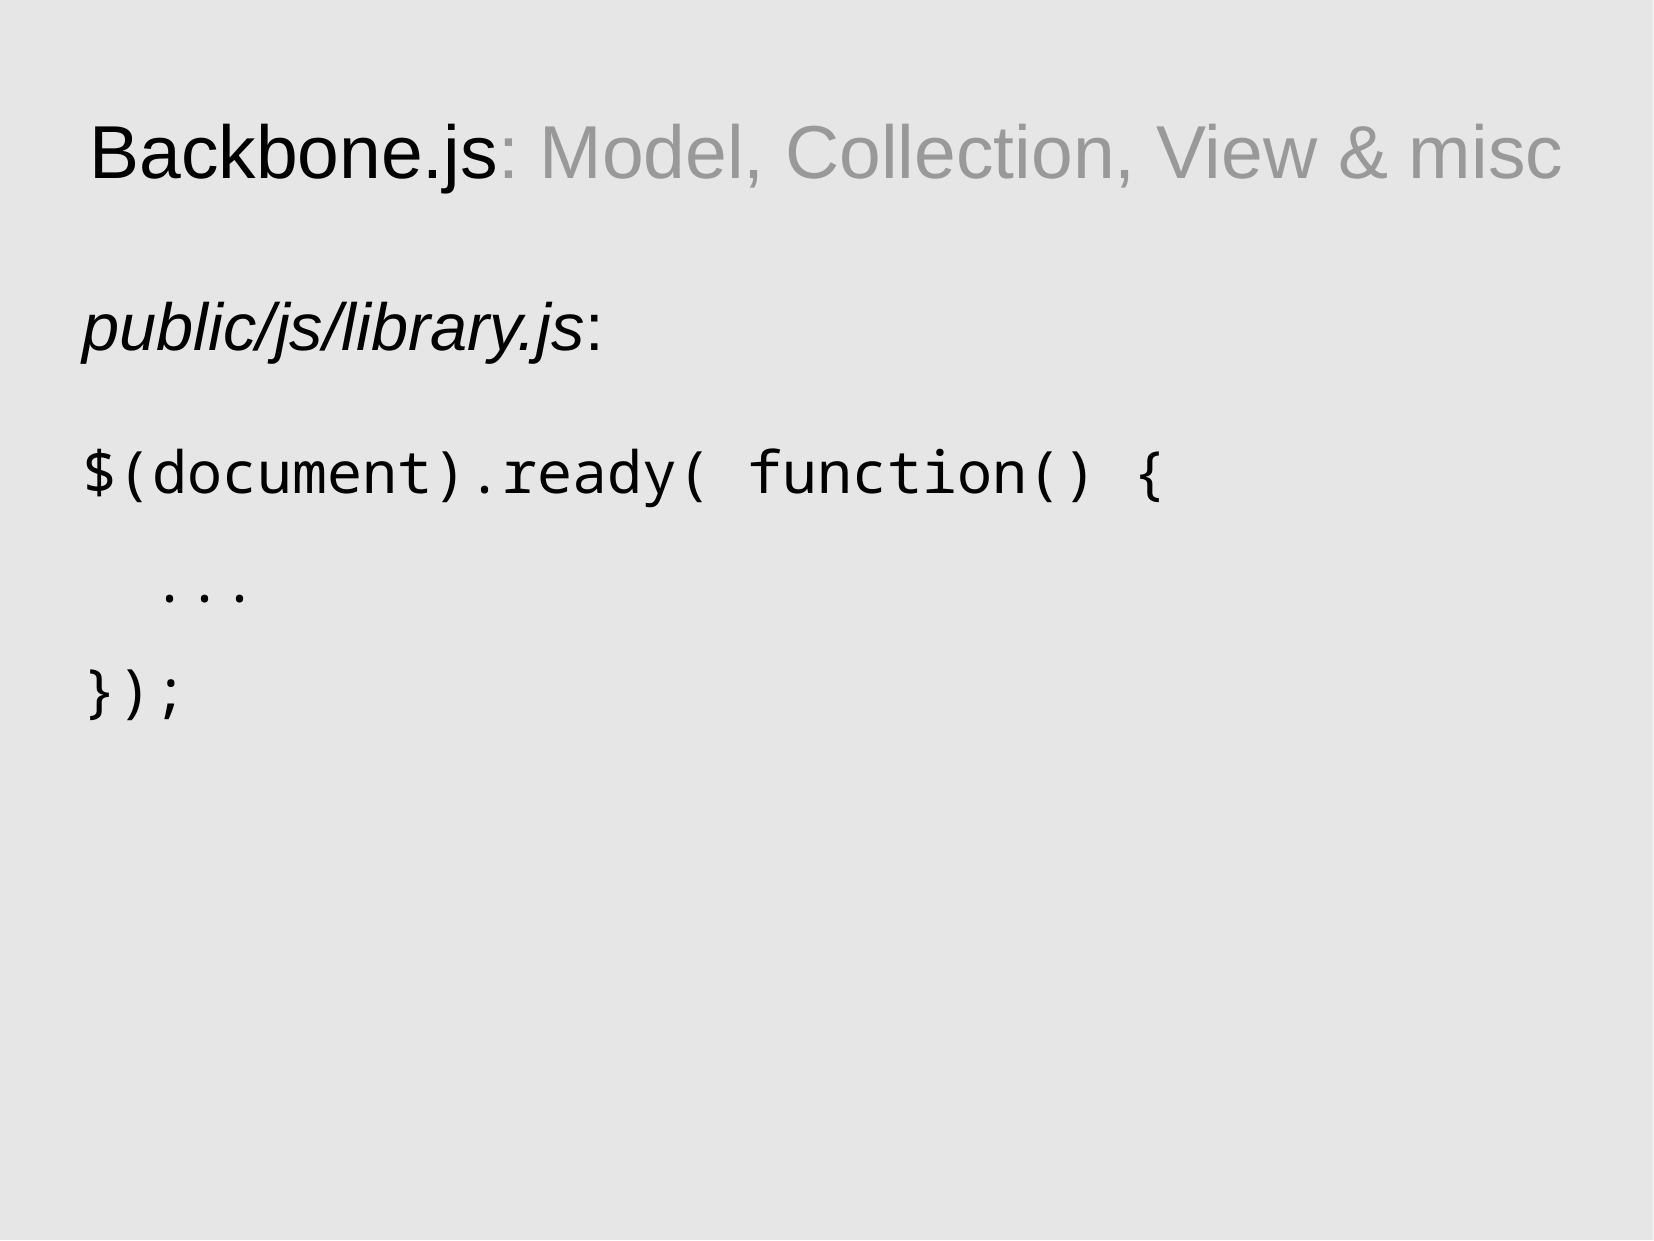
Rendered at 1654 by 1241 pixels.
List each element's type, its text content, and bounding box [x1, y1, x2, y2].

title Backbone.js: Model, Collection, View & misc [82, 49, 1571, 257]
list public/js/library.js: $(document).ready( function() { ... }); [82, 290, 1571, 1109]
